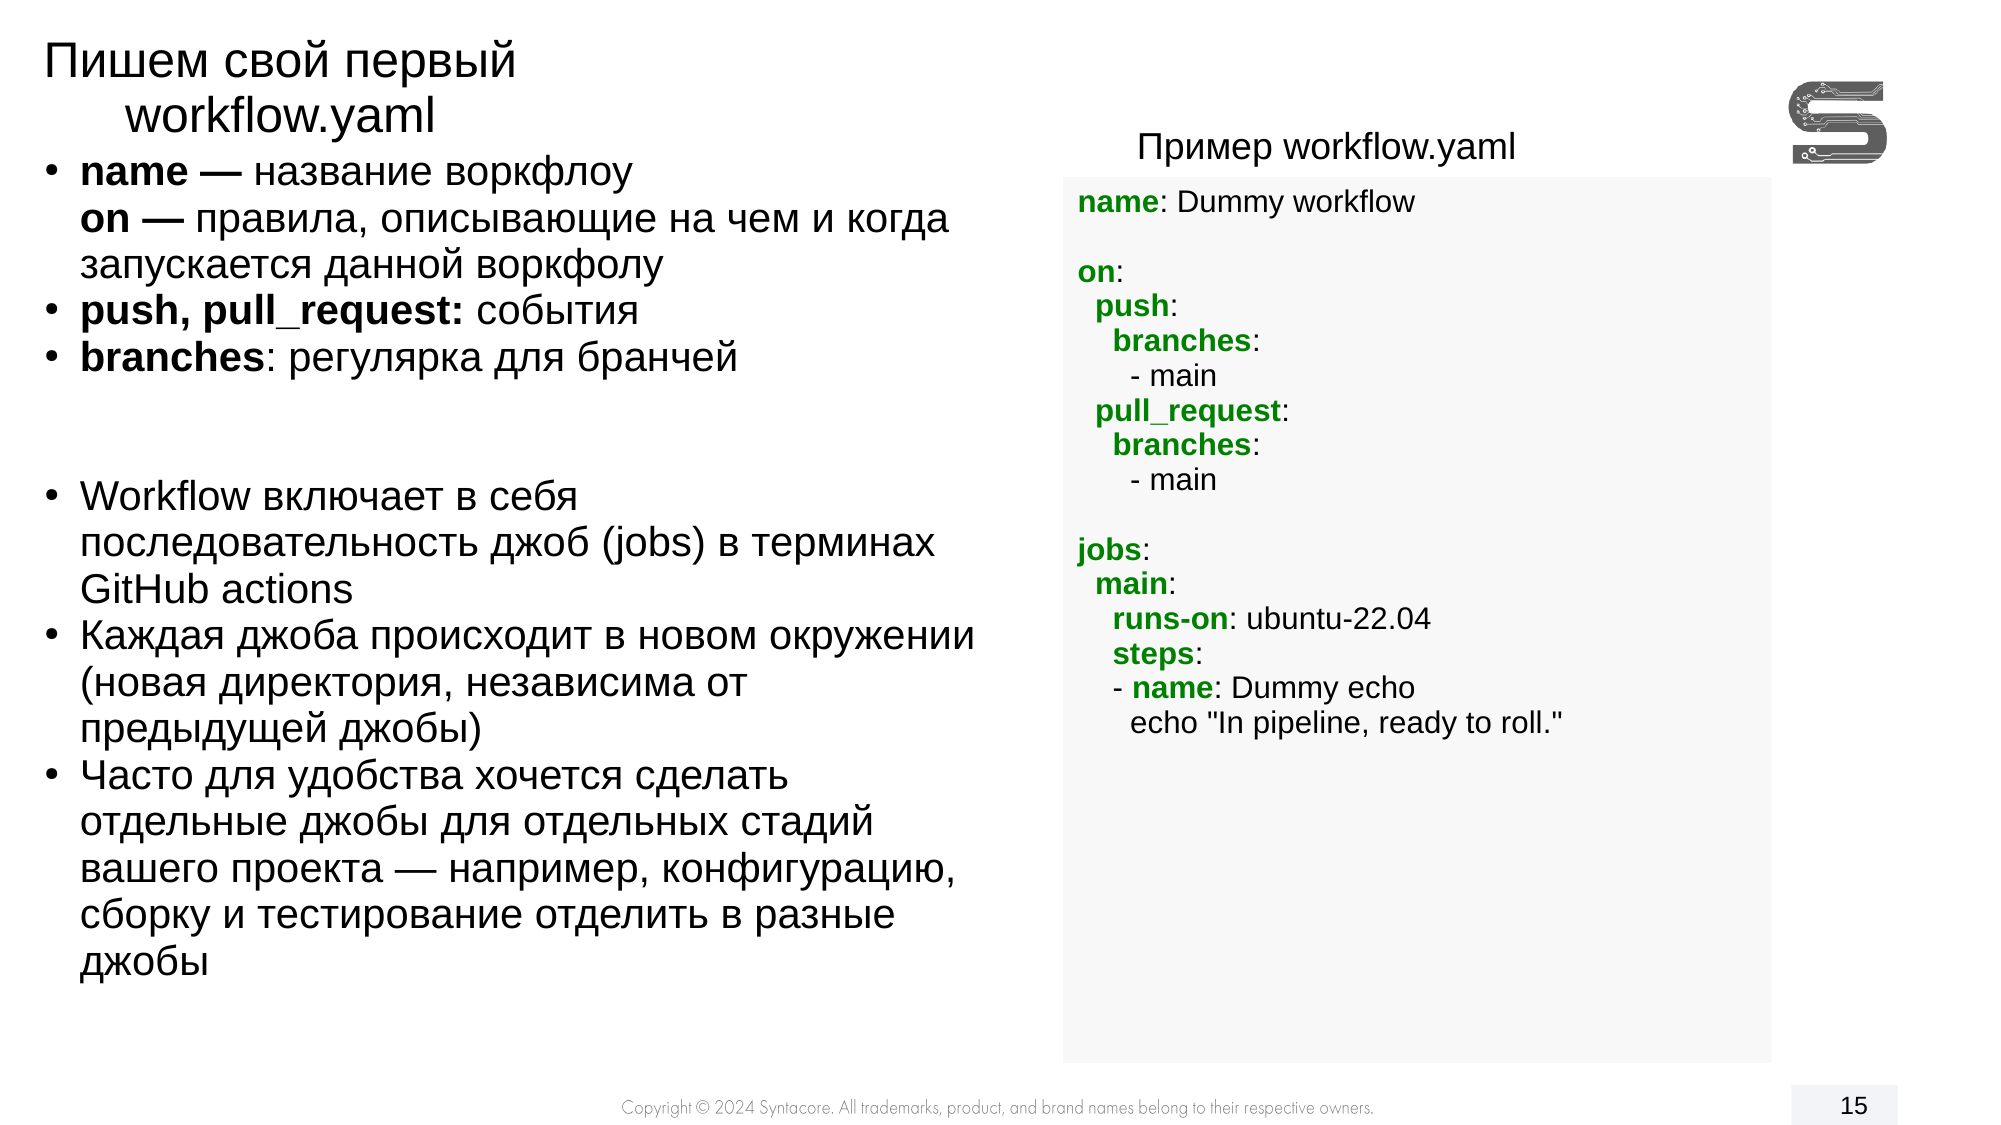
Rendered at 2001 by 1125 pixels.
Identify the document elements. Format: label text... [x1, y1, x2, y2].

text_box Пример workflow.yaml [1122, 118, 1743, 177]
text_box <number> [1825, 1084, 1969, 1125]
picture [621, 1094, 1381, 1119]
text_box name — название воркфлоу on — правила, описывающие на чем и когда запускается данной воркфолу push, pull_request: события branches: регулярка для бранчей [29, 140, 999, 443]
picture [1788, 81, 1887, 164]
text_box Пишем свой первый workflow.yaml [0, 24, 680, 207]
text_box Workflow включает в себя последовательность джоб (jobs) в терминах GitHub actions Каждая джоба происходит в новом окружении (новая директория, независима от предыдущей джобы) Часто для удобства хочется сделать отдельные джобы для отдельных стадий вашего проекта — например, конфигурацию, сборку и тестирование отделить в разные джобы [29, 465, 999, 992]
text_box name: Dummy workflow on: push: branches: - main pull_request: branches: - main jobs: main: runs-on: ubuntu-22.04 steps: - name: Dummy echo echo "In pipeline, ready to roll." [1062, 177, 1772, 1063]
